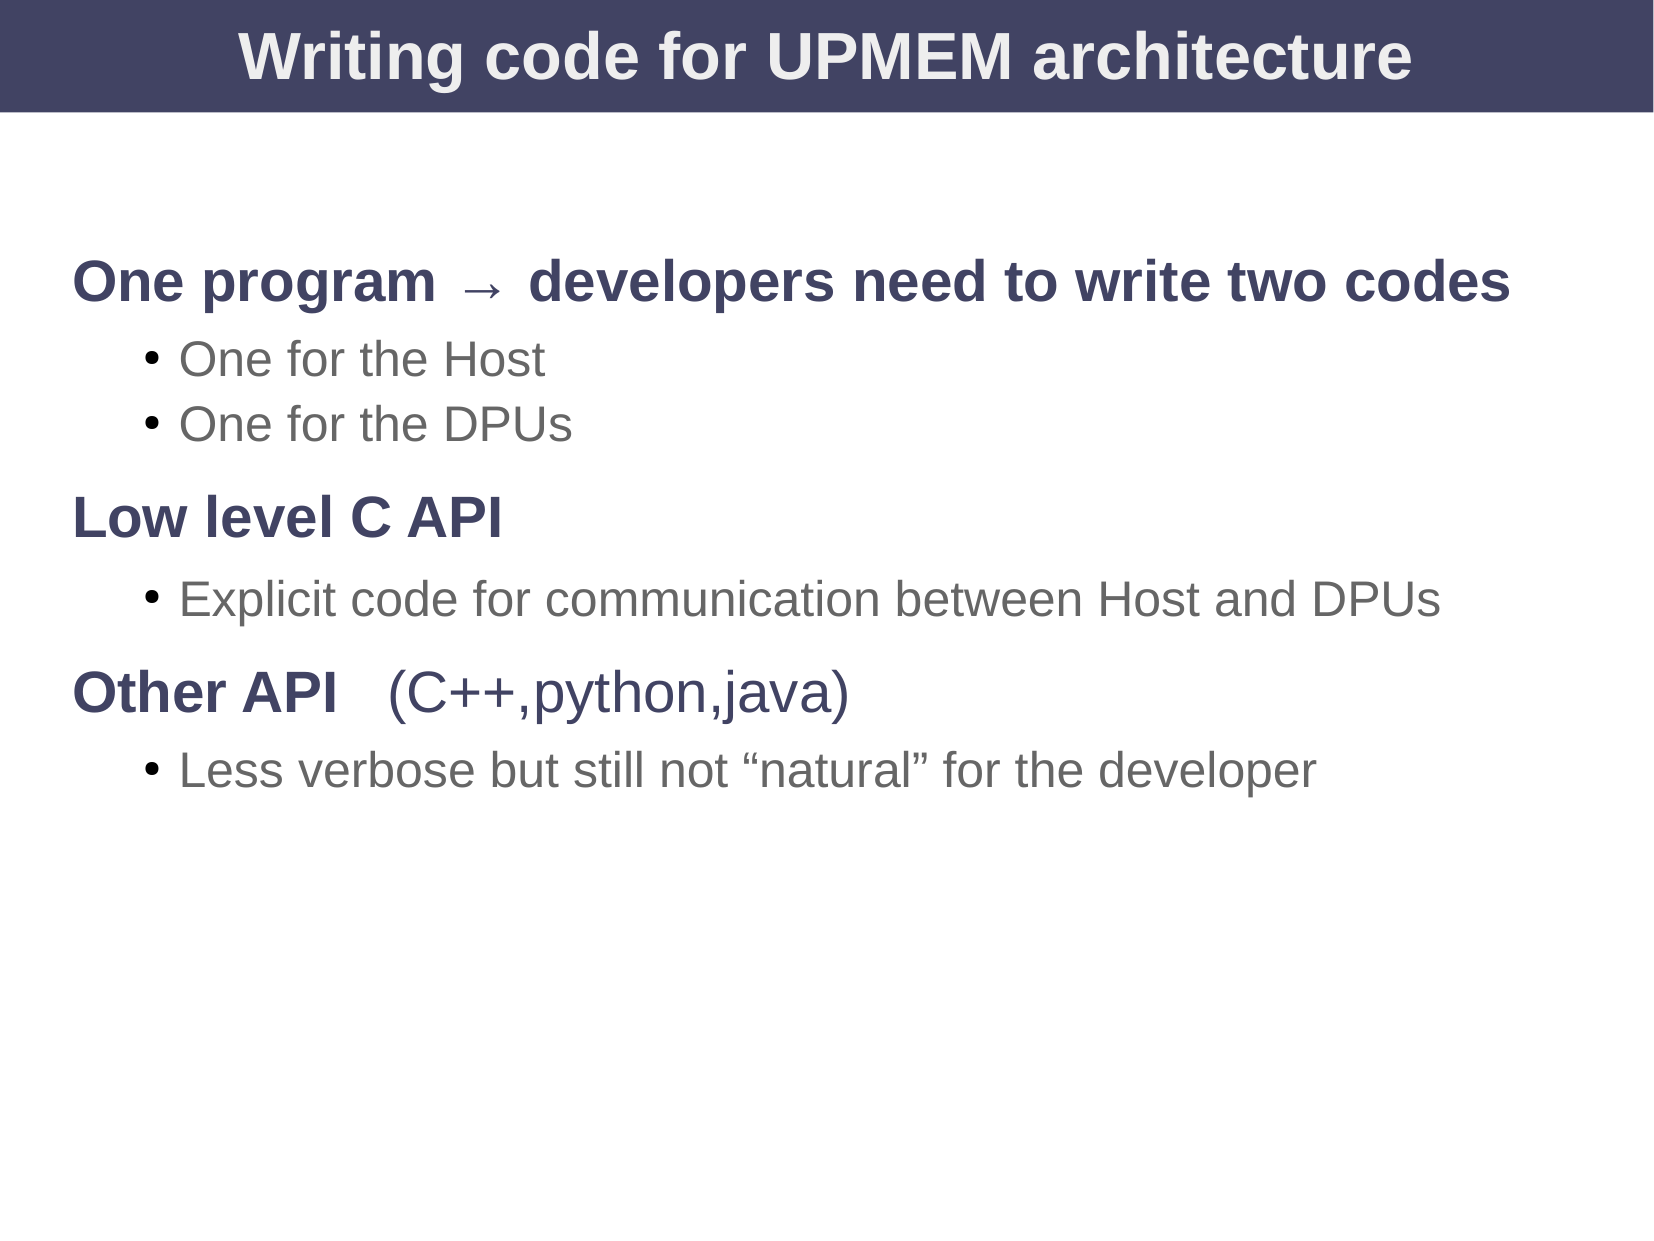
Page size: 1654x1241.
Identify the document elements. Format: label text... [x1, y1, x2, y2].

text_box Writing code for UPMEM architecture [0, 0, 1654, 113]
text_box One program → developers need to write two codes One for the Host One for the DPUs Low level C API Explicit code for communication between Host and DPUs Other API (C++,python,java) Less verbose but still not “natural” for the developer [57, 240, 1576, 1201]
